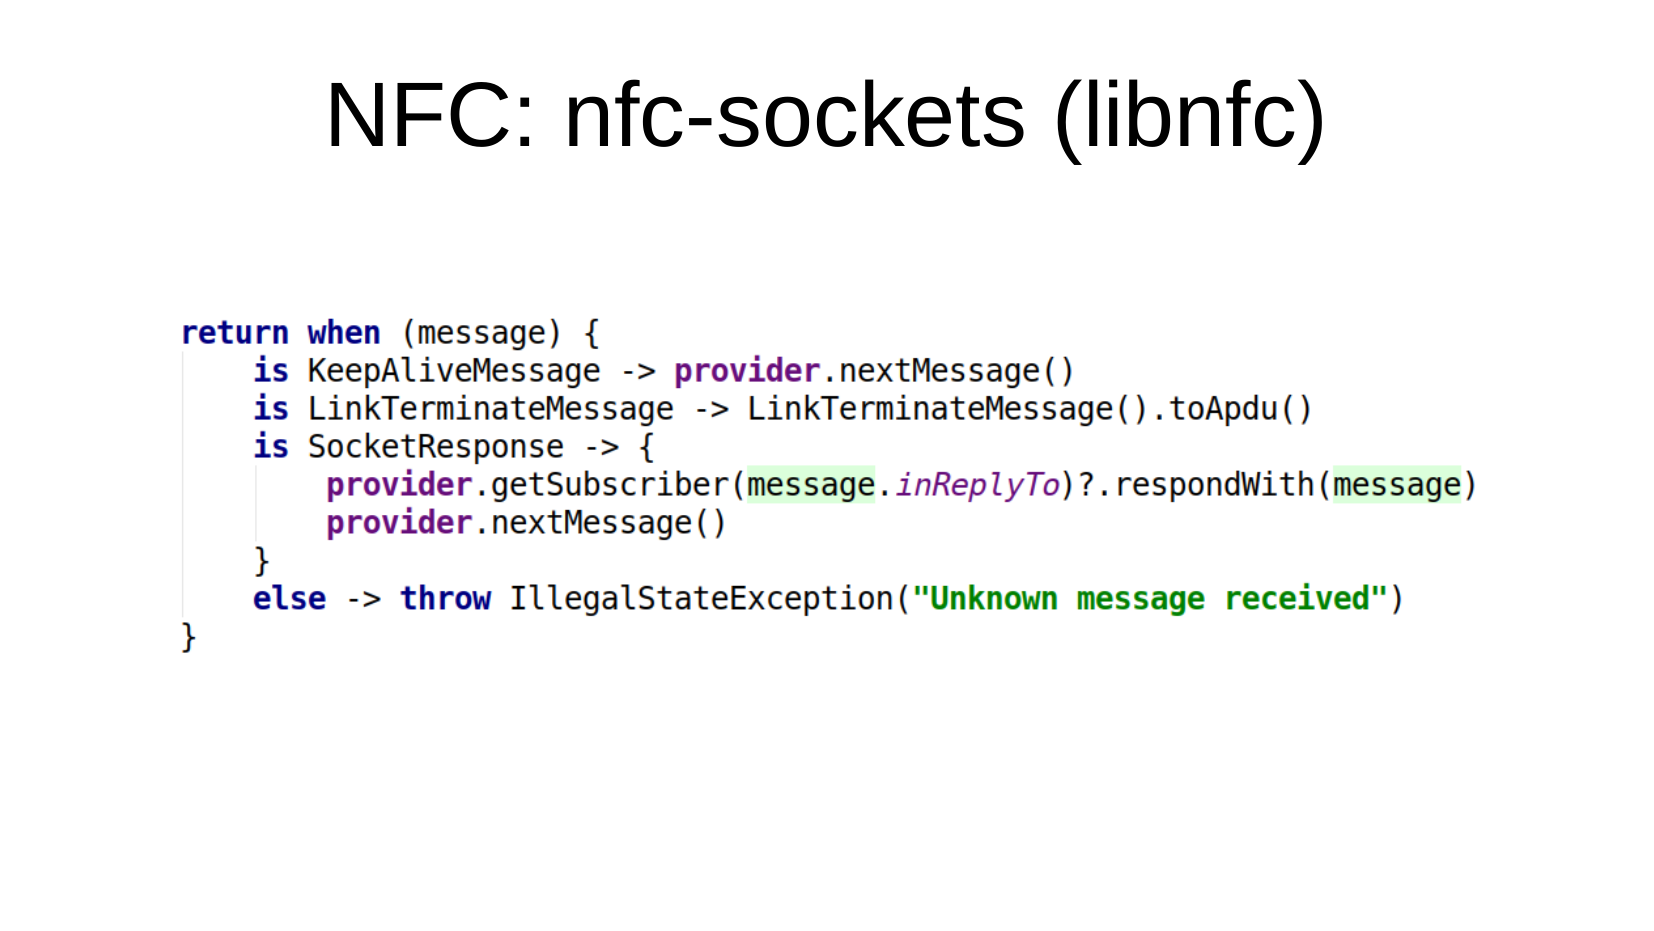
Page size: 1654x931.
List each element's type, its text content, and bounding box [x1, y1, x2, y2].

title NFC: nfc-sockets (libnfc) [82, 37, 1571, 193]
picture [173, 315, 1481, 658]
